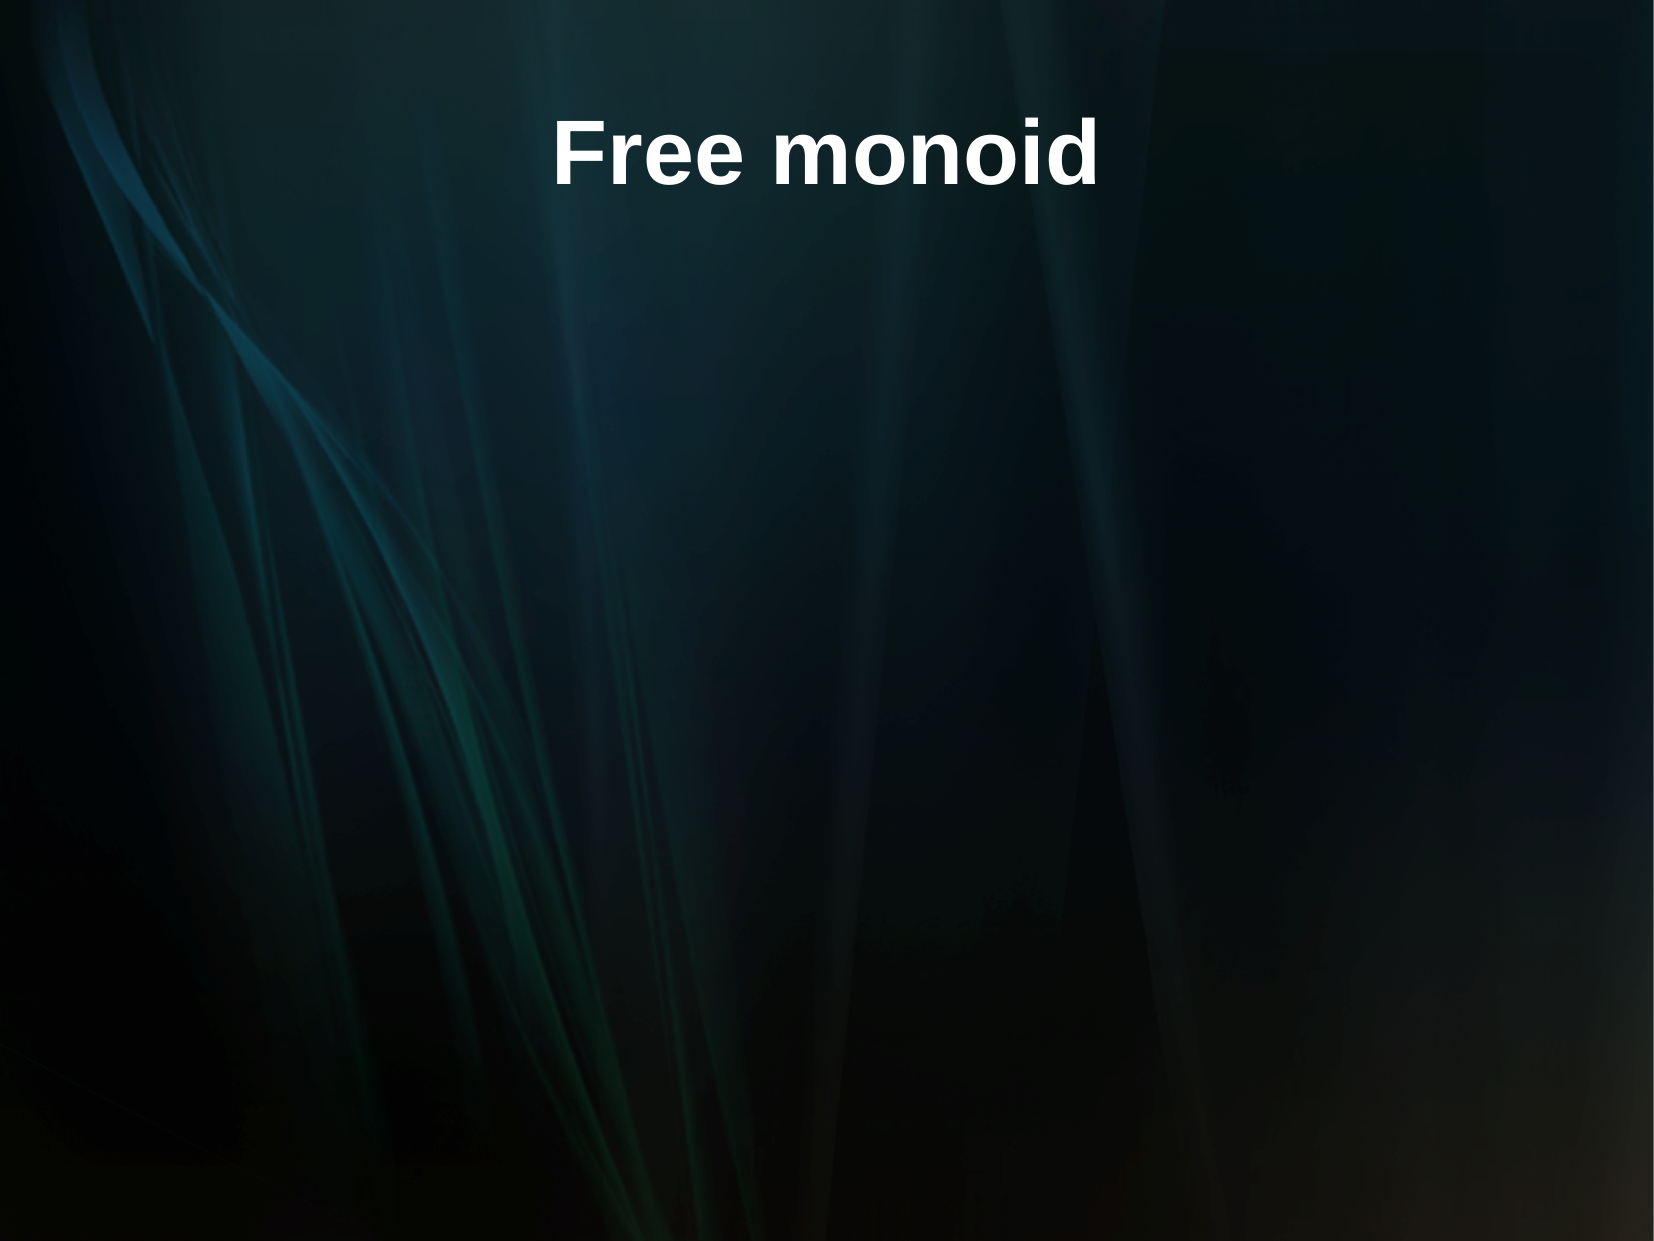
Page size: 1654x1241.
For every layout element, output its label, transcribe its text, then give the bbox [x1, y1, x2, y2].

title Free monoid [82, 49, 1571, 257]
picture [0, 0, 1654, 1241]
